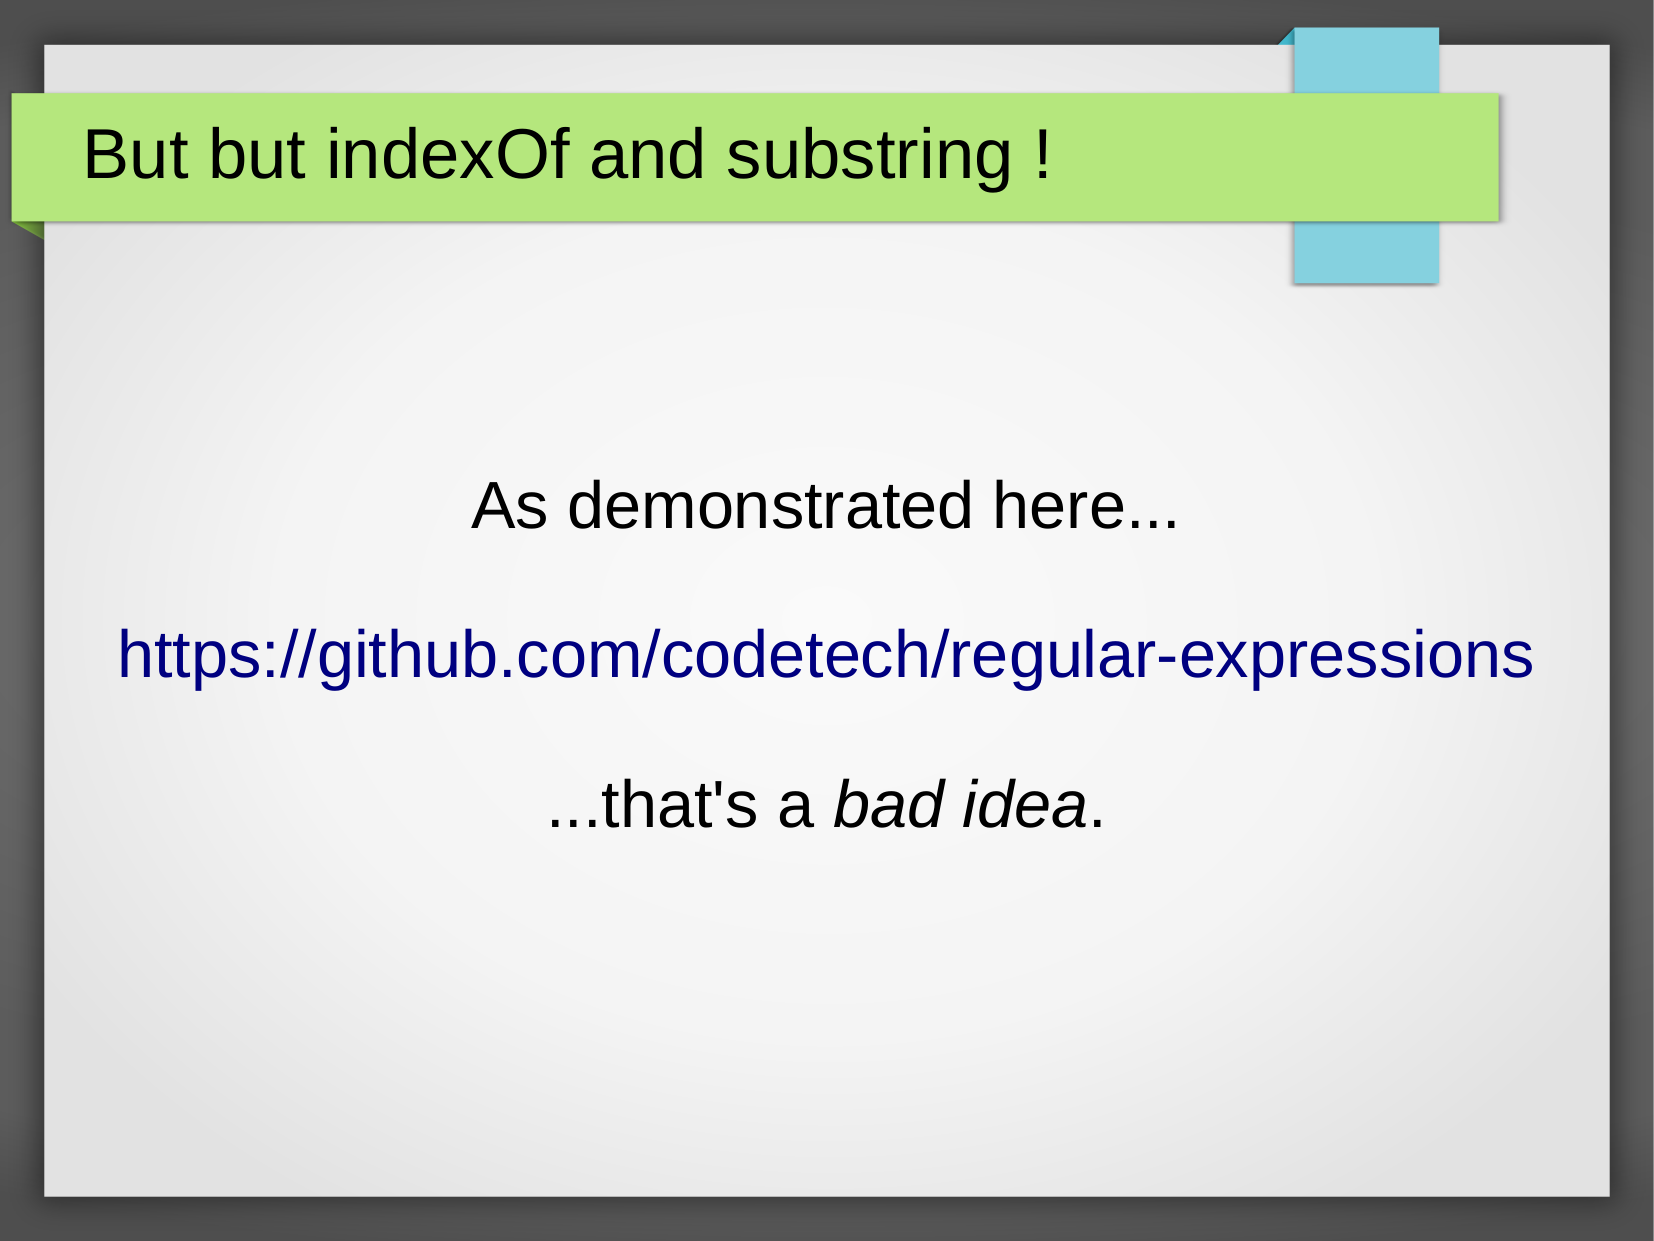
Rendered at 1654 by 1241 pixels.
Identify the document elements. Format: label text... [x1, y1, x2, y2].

subtitle As demonstrated here... https://github.com/codetech/regular-expressions ...that's a bad idea. [82, 295, 1571, 1015]
title But but indexOf and substring ! [82, 94, 1264, 213]
picture [0, 0, 1654, 1241]
